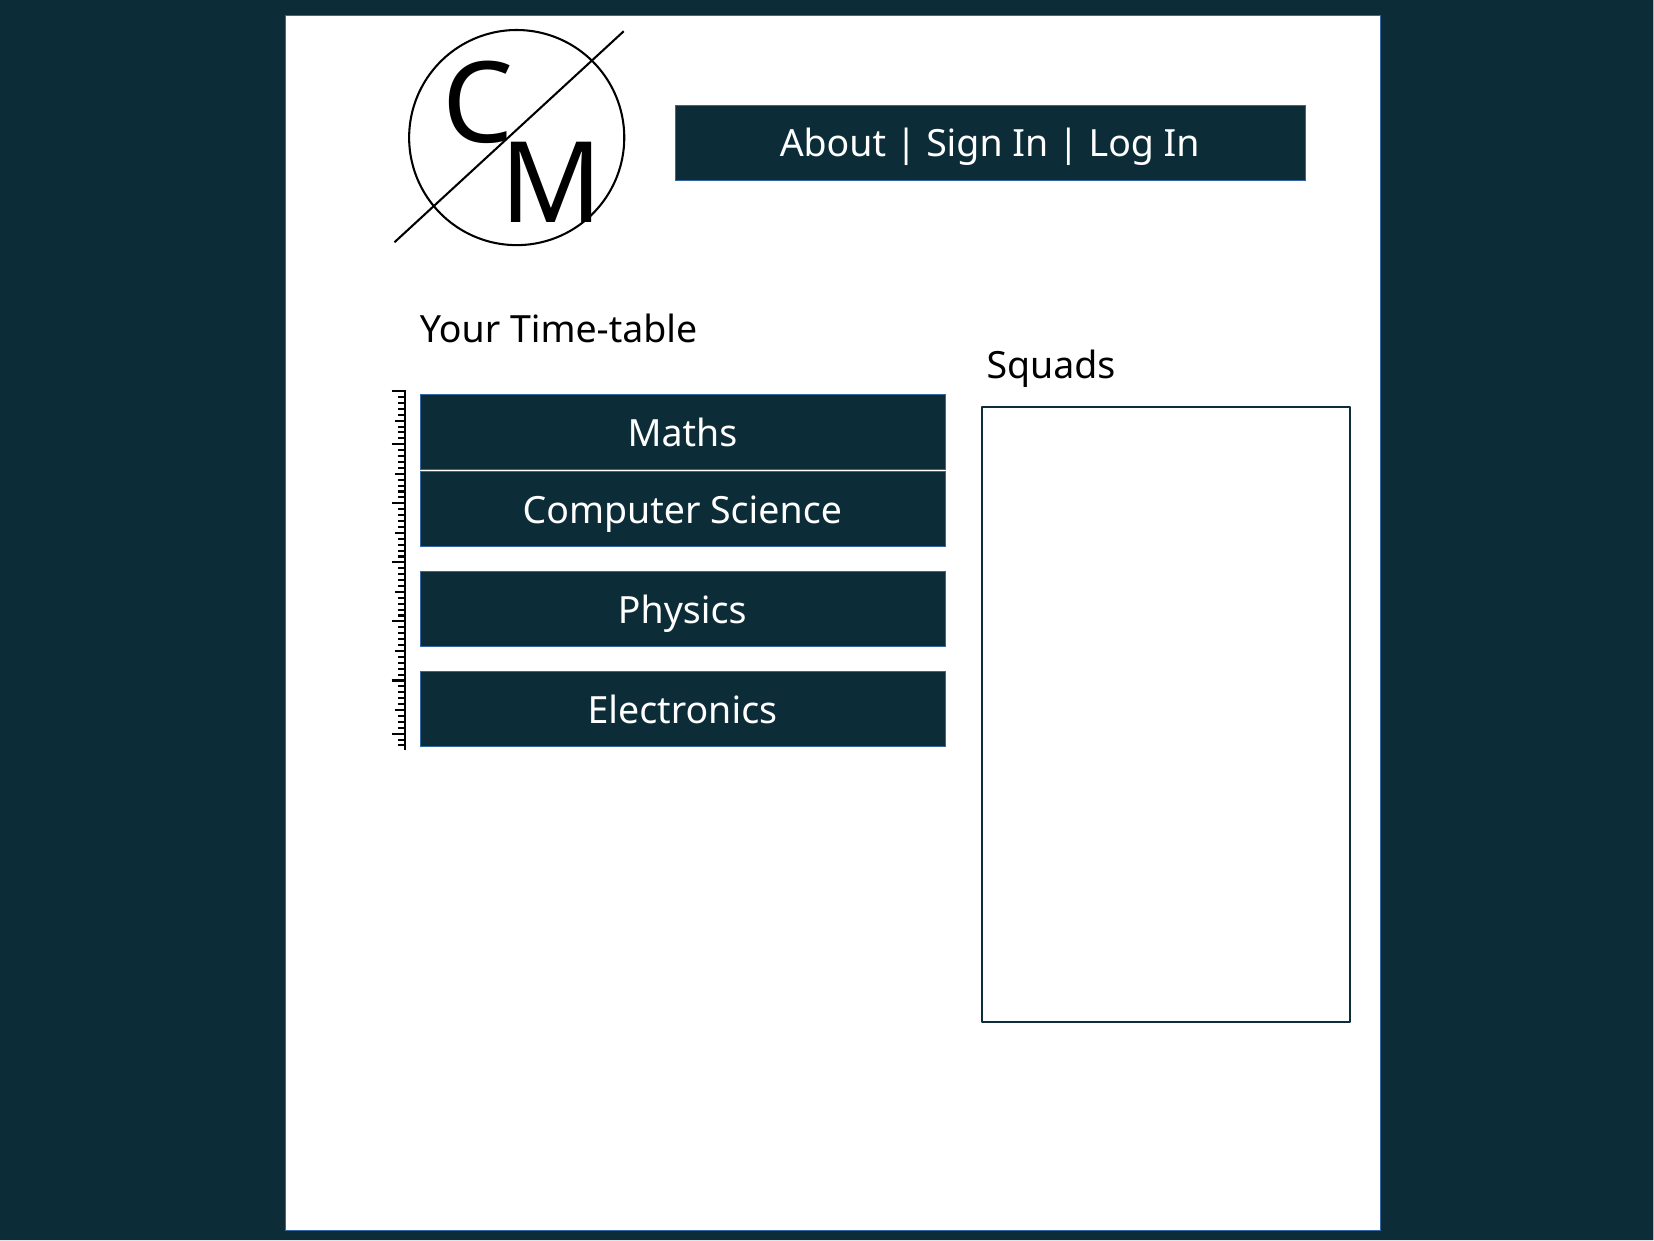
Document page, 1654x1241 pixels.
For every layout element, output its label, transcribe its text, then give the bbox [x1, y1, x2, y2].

text_box [0, 0, 1654, 1241]
text_box Maths [420, 394, 946, 470]
text_box Physics [420, 571, 946, 647]
text_box Your Time-table [405, 290, 961, 366]
text_box Computer Science [420, 471, 946, 547]
text_box Electronics [420, 671, 946, 747]
text_box C [397, 39, 559, 160]
text_box M [471, 118, 633, 239]
text_box About | Sign In | Log In [675, 105, 1306, 181]
text_box Squads [971, 326, 1380, 402]
